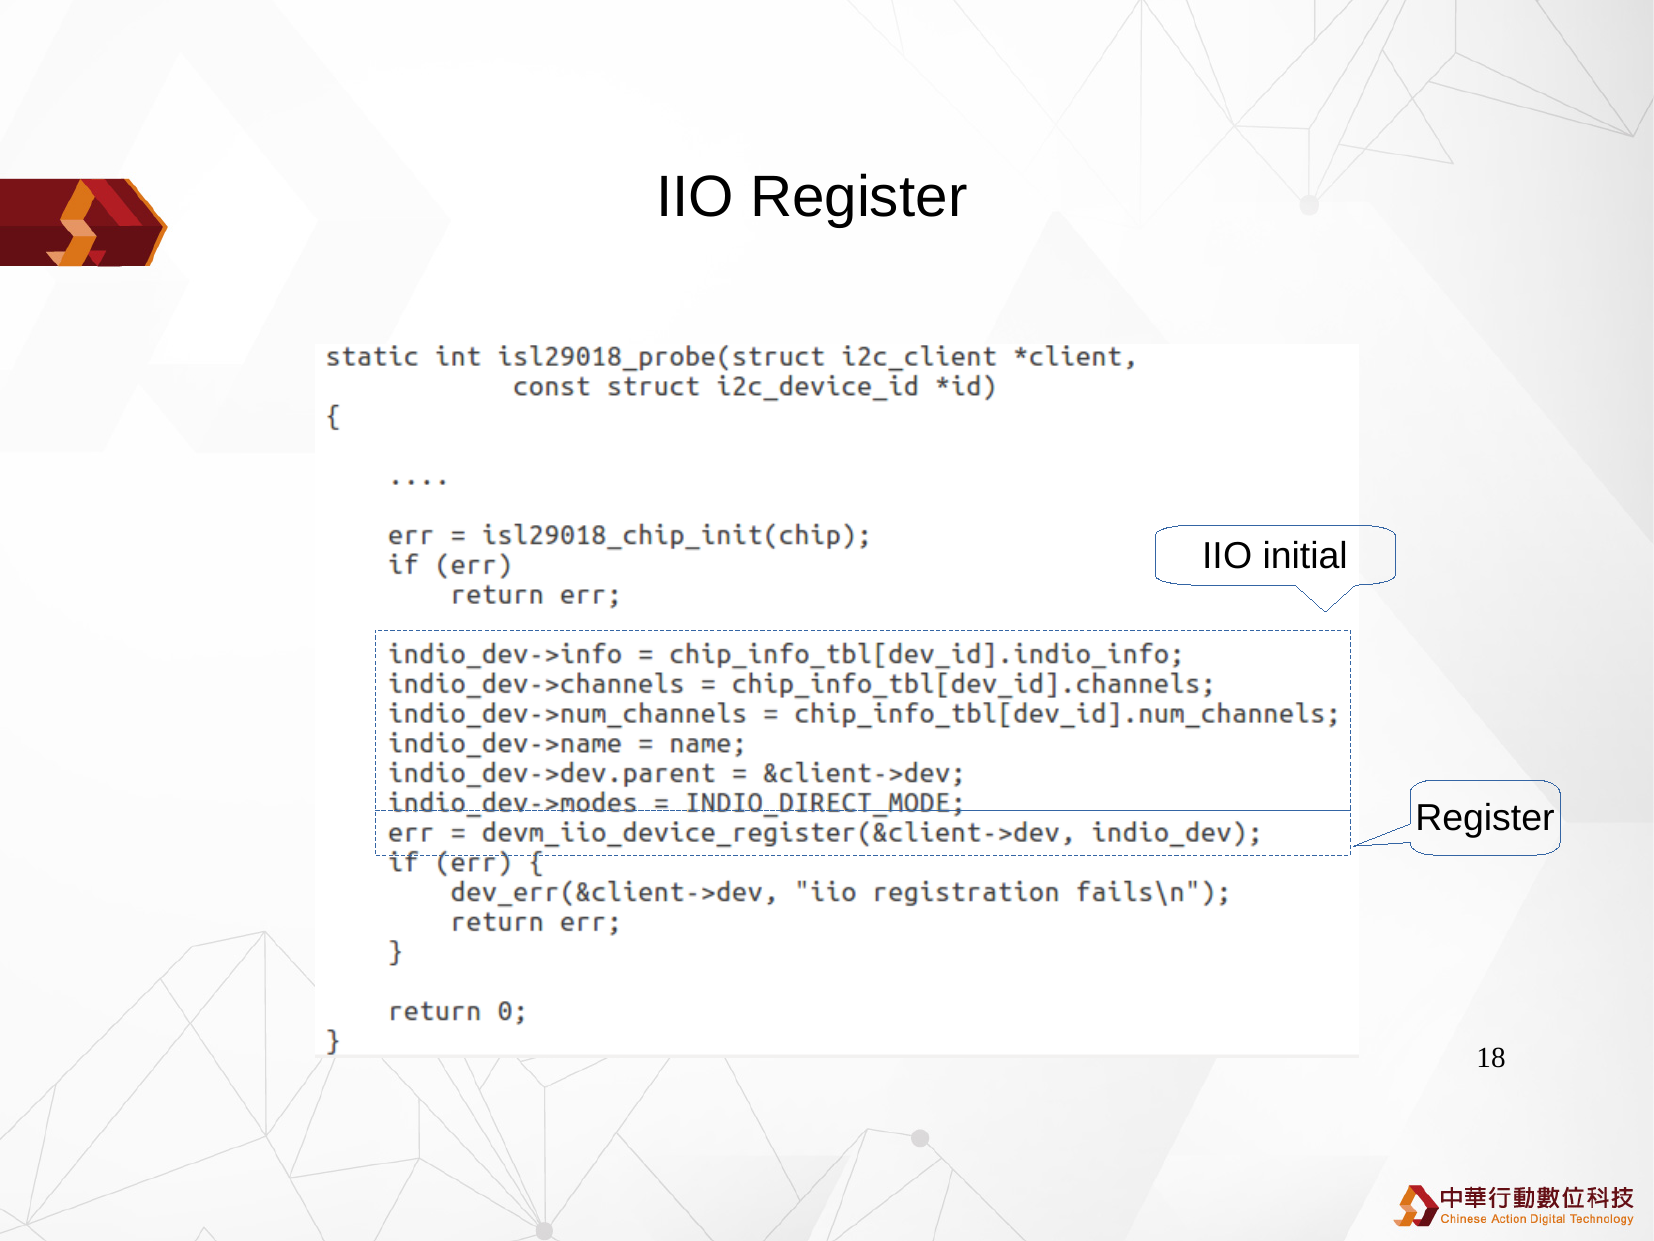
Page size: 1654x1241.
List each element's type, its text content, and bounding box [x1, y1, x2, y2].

picture [0, 0, 1654, 1241]
text_box Register [1353, 780, 1561, 856]
title IIO Register [118, 112, 1506, 281]
text_box IIO initial [1155, 525, 1396, 612]
